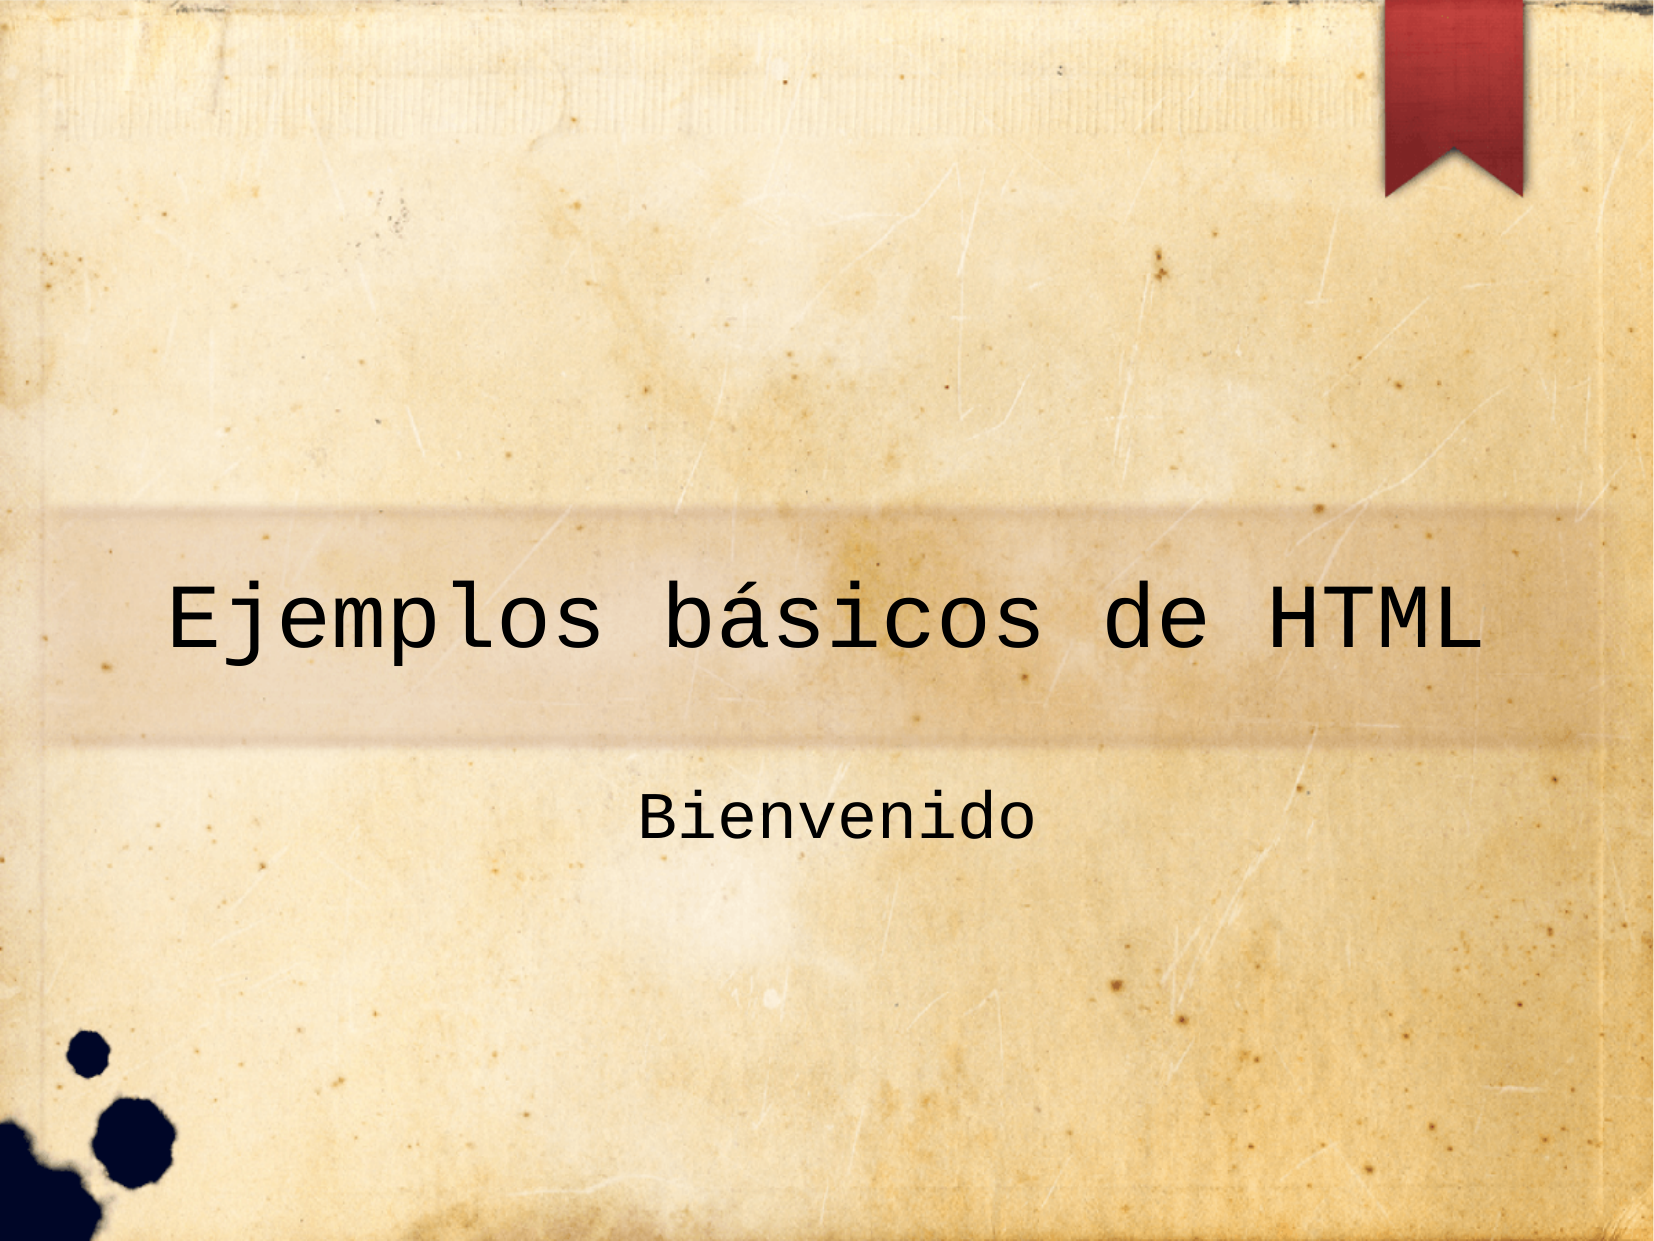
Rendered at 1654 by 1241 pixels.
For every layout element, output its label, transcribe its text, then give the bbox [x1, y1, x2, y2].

title Ejemplos básicos de HTML [82, 519, 1571, 727]
list Bienvenido [82, 779, 1538, 1205]
picture [0, 0, 1654, 1241]
